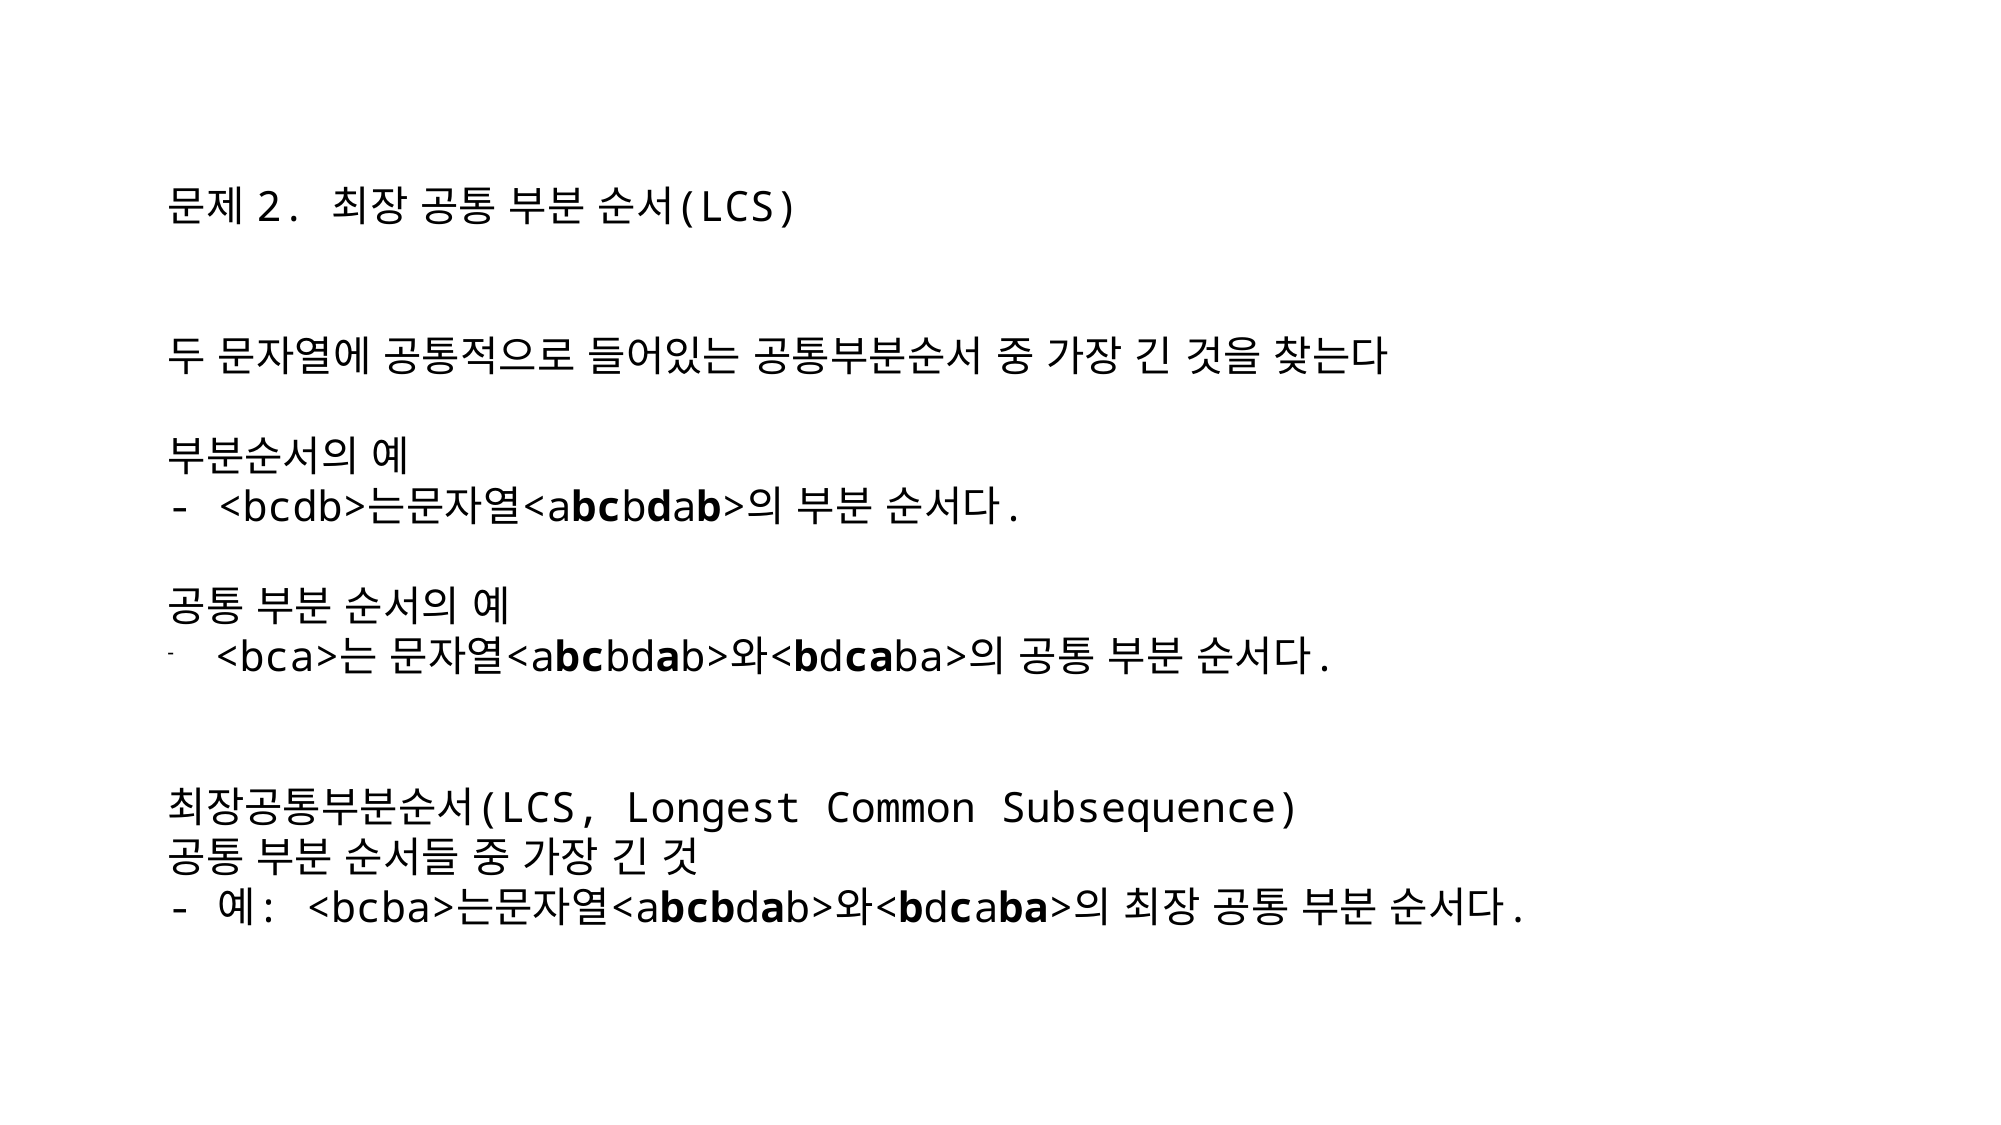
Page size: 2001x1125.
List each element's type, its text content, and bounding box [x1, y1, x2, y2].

text_box 문제 2. 최장 공통 부분 순서(LCS) 두 문자열에 공통적으로 들어있는 공통부분순서 중 가장 긴 것을 찾는다 부분순서의 예 - <bcdb>는문자열<abcbdab>의 부분 순서다. 공통 부분 순서의 예 <bca>는 문자열<abcbdab>와<bdcaba>의 공통 부분 순서다. 최장공통부분순서(LCS, Longest Common Subsequence) 공통 부분 순서들 중 가장 긴 것 - 예: <bcba>는문자열<abcbdab>와<bdcaba>의 최장 공통 부분 순서다. [152, 172, 1546, 938]
